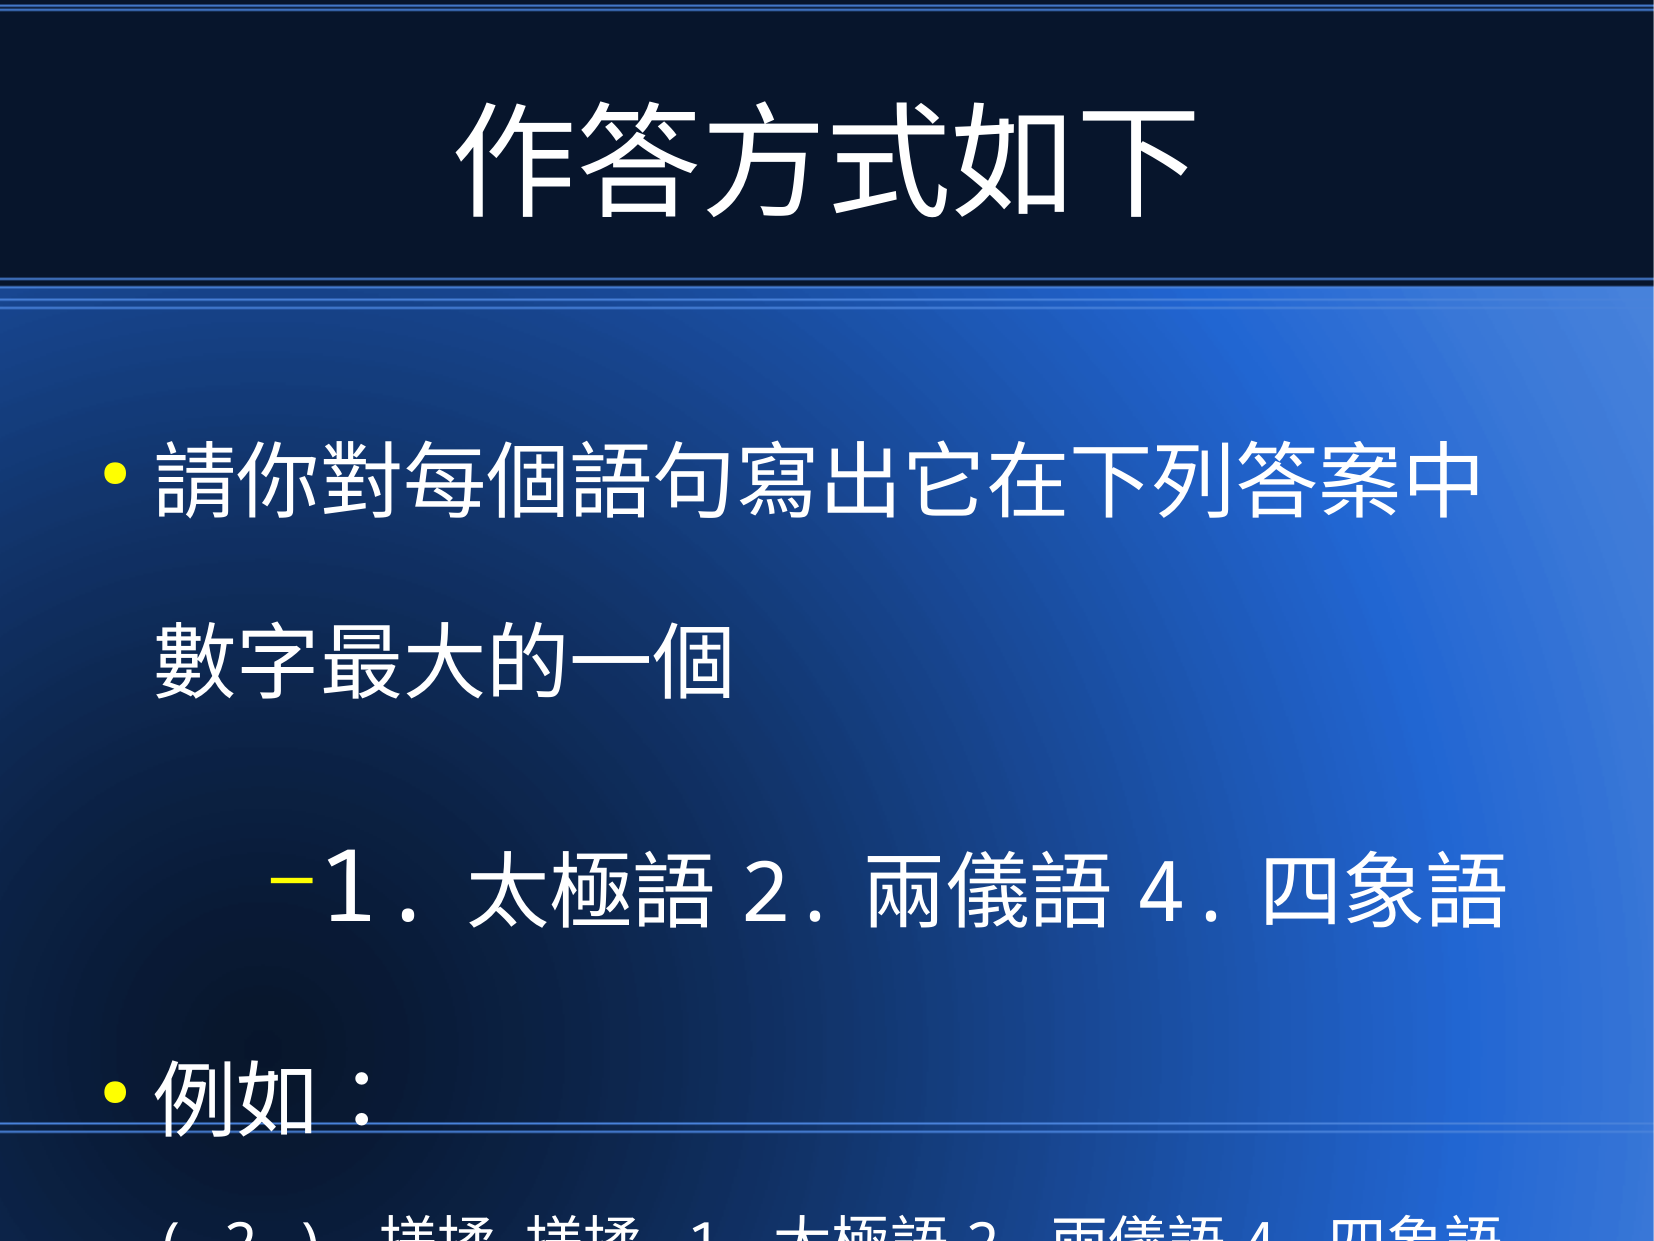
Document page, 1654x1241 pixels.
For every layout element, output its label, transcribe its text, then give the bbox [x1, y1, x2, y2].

title 作答方式如下 [82, 49, 1571, 257]
picture [0, 0, 1654, 1241]
list 請你對每個語句寫出它在下列答案中 數字最大的一個 1.太極語2.兩儀語4.四象語 例如： ( 2 ) 搓揉 搓揉 1.太極語2.兩儀語4.四象語 [82, 355, 1571, 1241]
